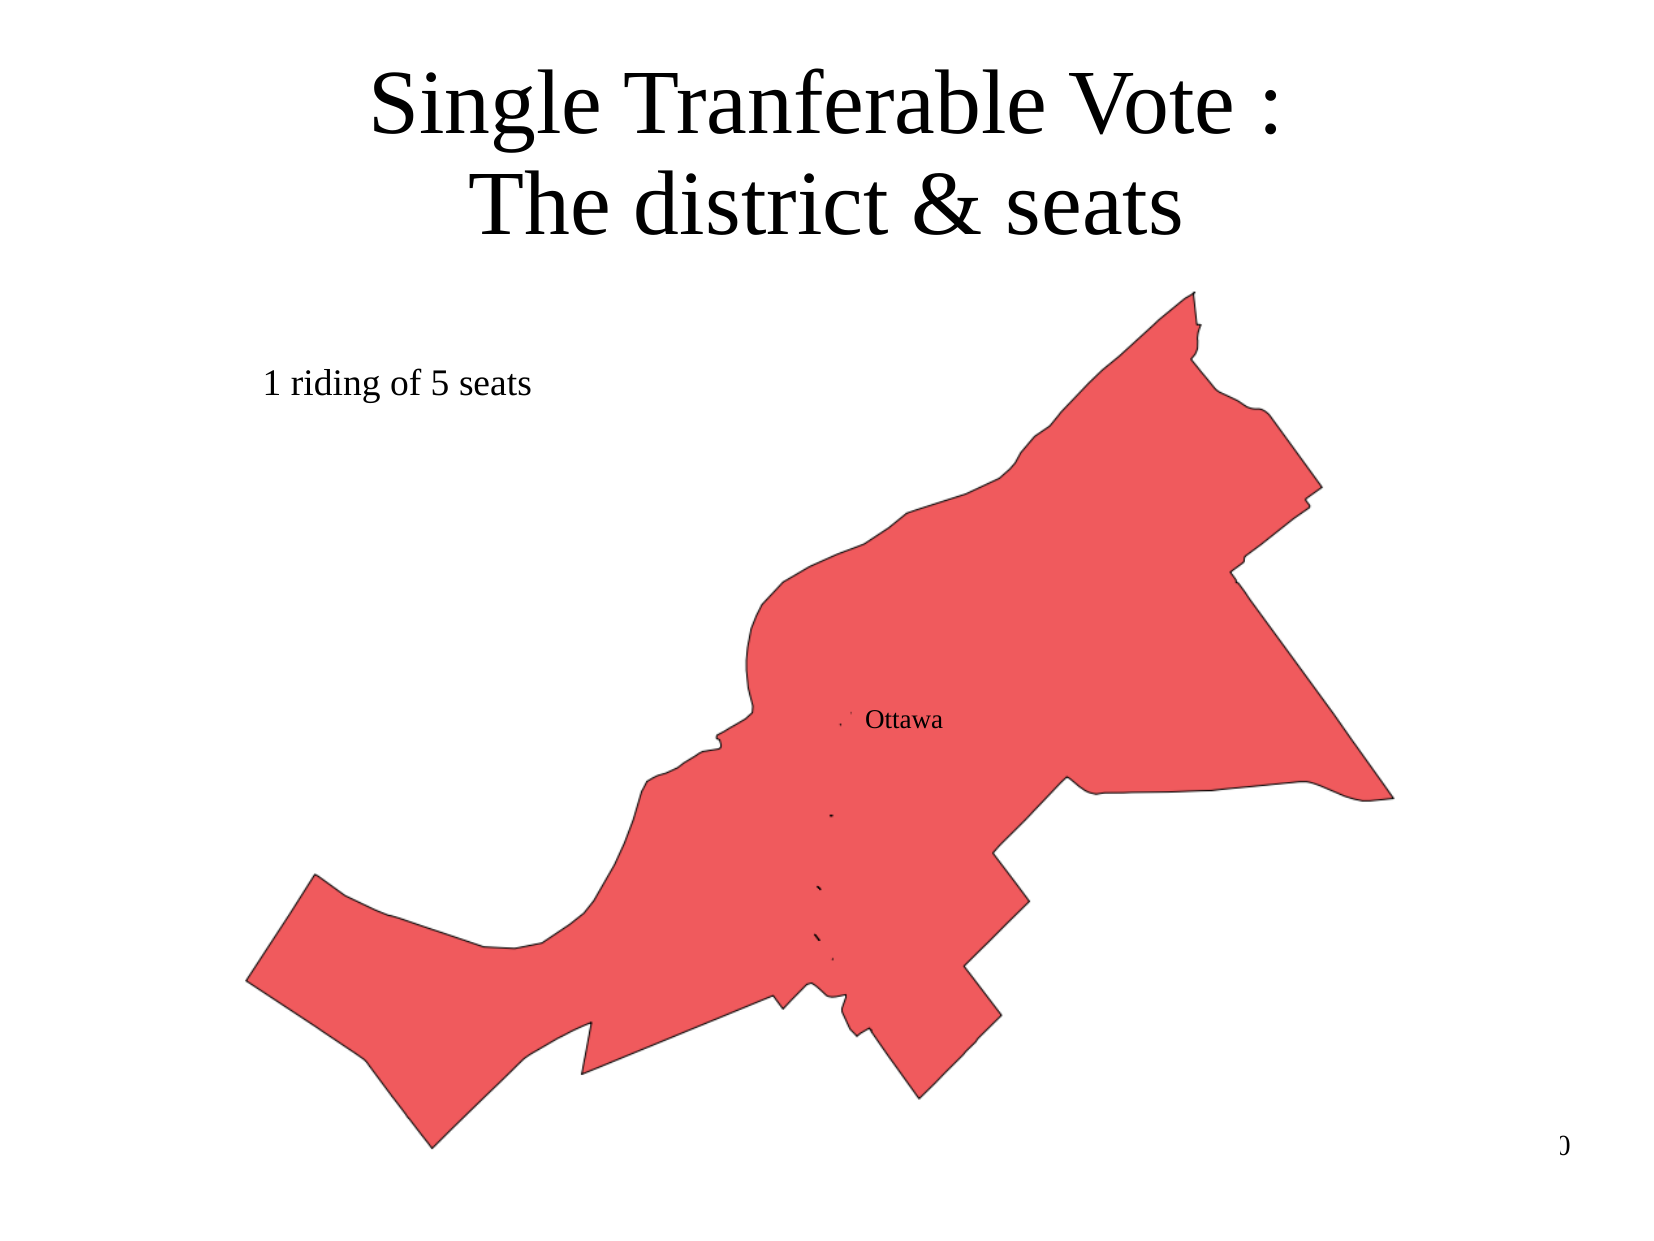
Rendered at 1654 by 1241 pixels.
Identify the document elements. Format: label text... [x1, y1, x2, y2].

text_box Ottawa [850, 696, 993, 742]
title Single Tranferable Vote : The district & seats [82, 49, 1571, 257]
picture [80, 271, 1560, 1170]
text_box 1 riding of 5 seats [248, 354, 697, 426]
